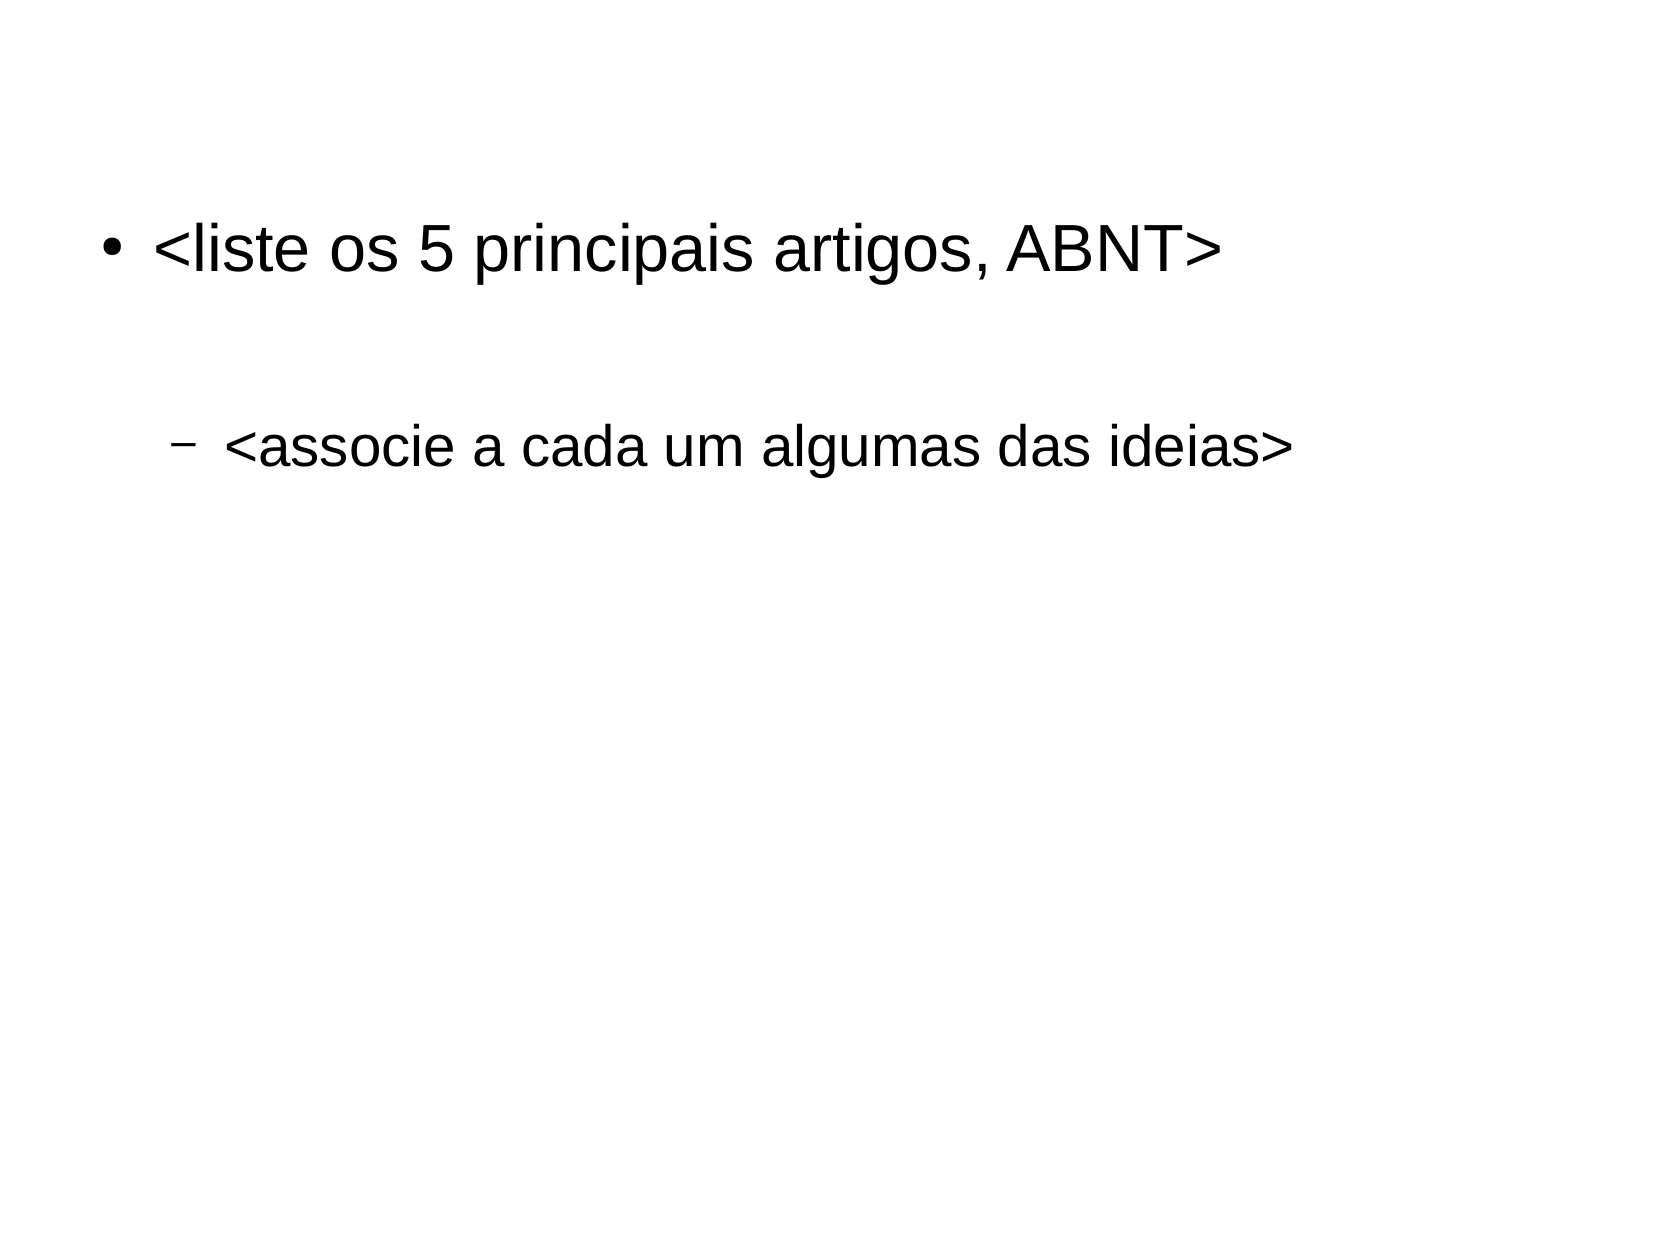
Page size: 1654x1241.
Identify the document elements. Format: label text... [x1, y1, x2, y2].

list <liste os 5 principais artigos, ABNT> <associe a cada um algumas das ideias> [82, 106, 1571, 1123]
